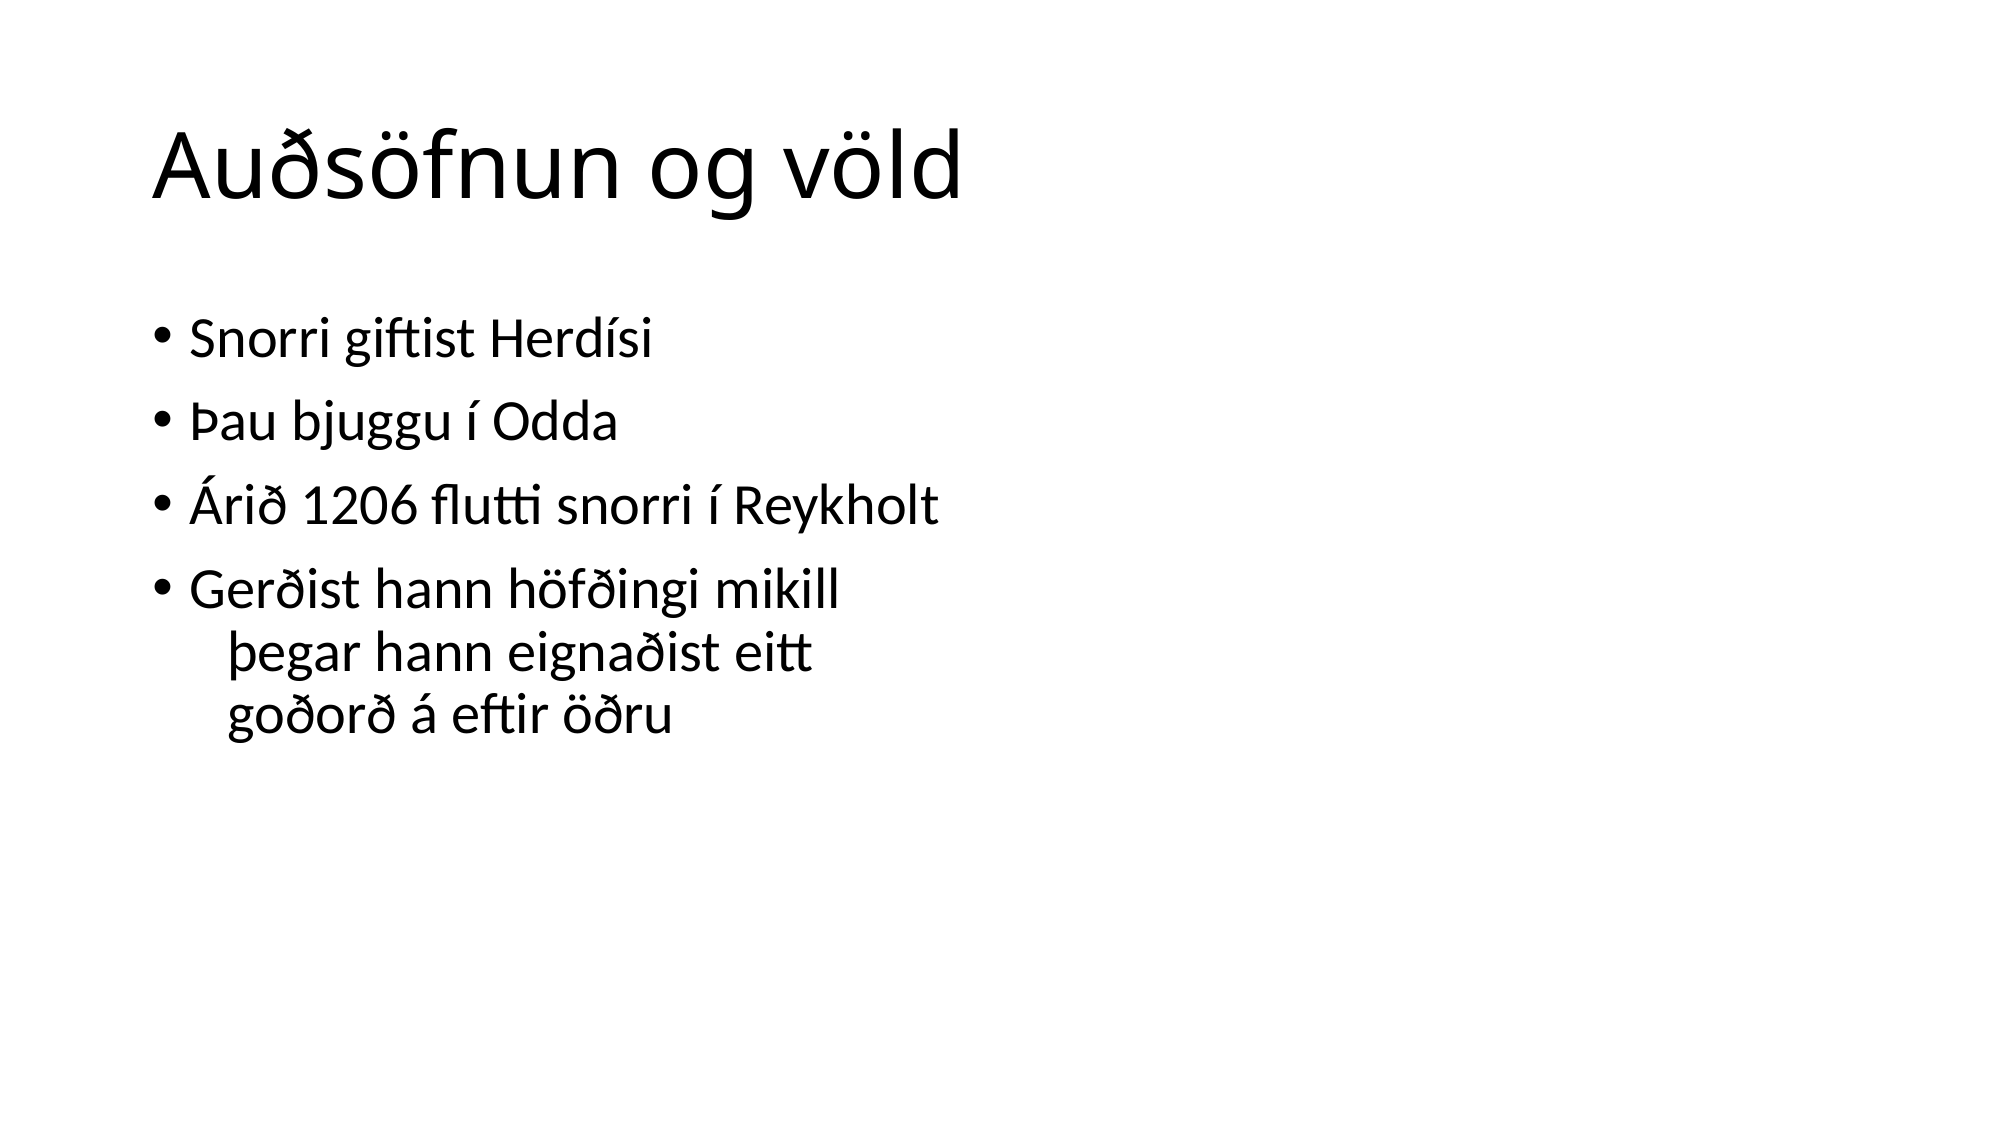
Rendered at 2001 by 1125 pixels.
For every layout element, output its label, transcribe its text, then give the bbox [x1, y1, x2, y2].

list Snorri giftist Herdísi Þau bjuggu í Odda Árið 1206 flutti snorri í Reykholt Gerðist hann höfðingi mikill þegar hann eignaðist eitt goðorð á eftir öðru [137, 299, 988, 1014]
title Auðsöfnun og völd [137, 59, 1863, 278]
